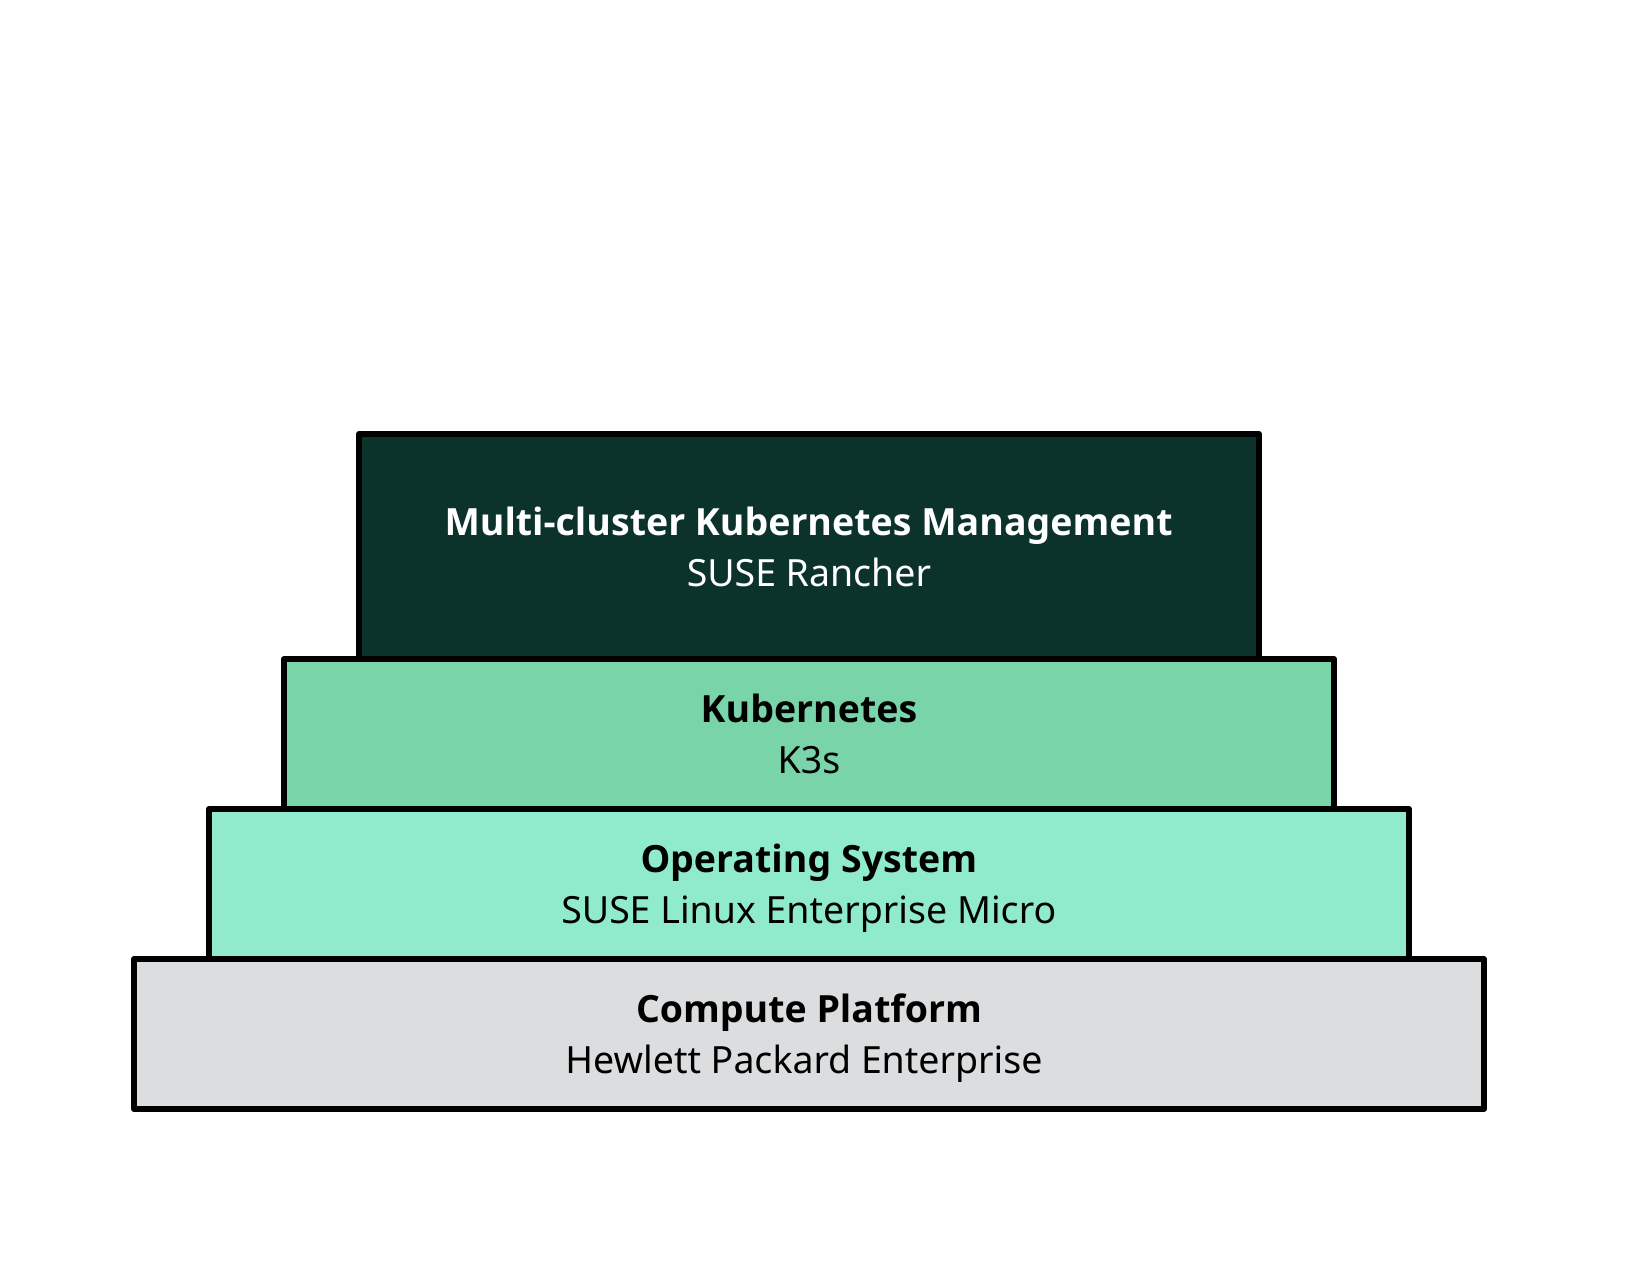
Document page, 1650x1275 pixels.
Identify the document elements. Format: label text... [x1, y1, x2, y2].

text_box Compute Platform Hewlett Packard Enterprise [134, 959, 1485, 1110]
text_box Multi-cluster Kubernetes Management SUSE Rancher [359, 434, 1260, 660]
text_box Kubernetes K3s [284, 659, 1335, 810]
text_box Operating System SUSE Linux Enterprise Micro [209, 809, 1410, 960]
